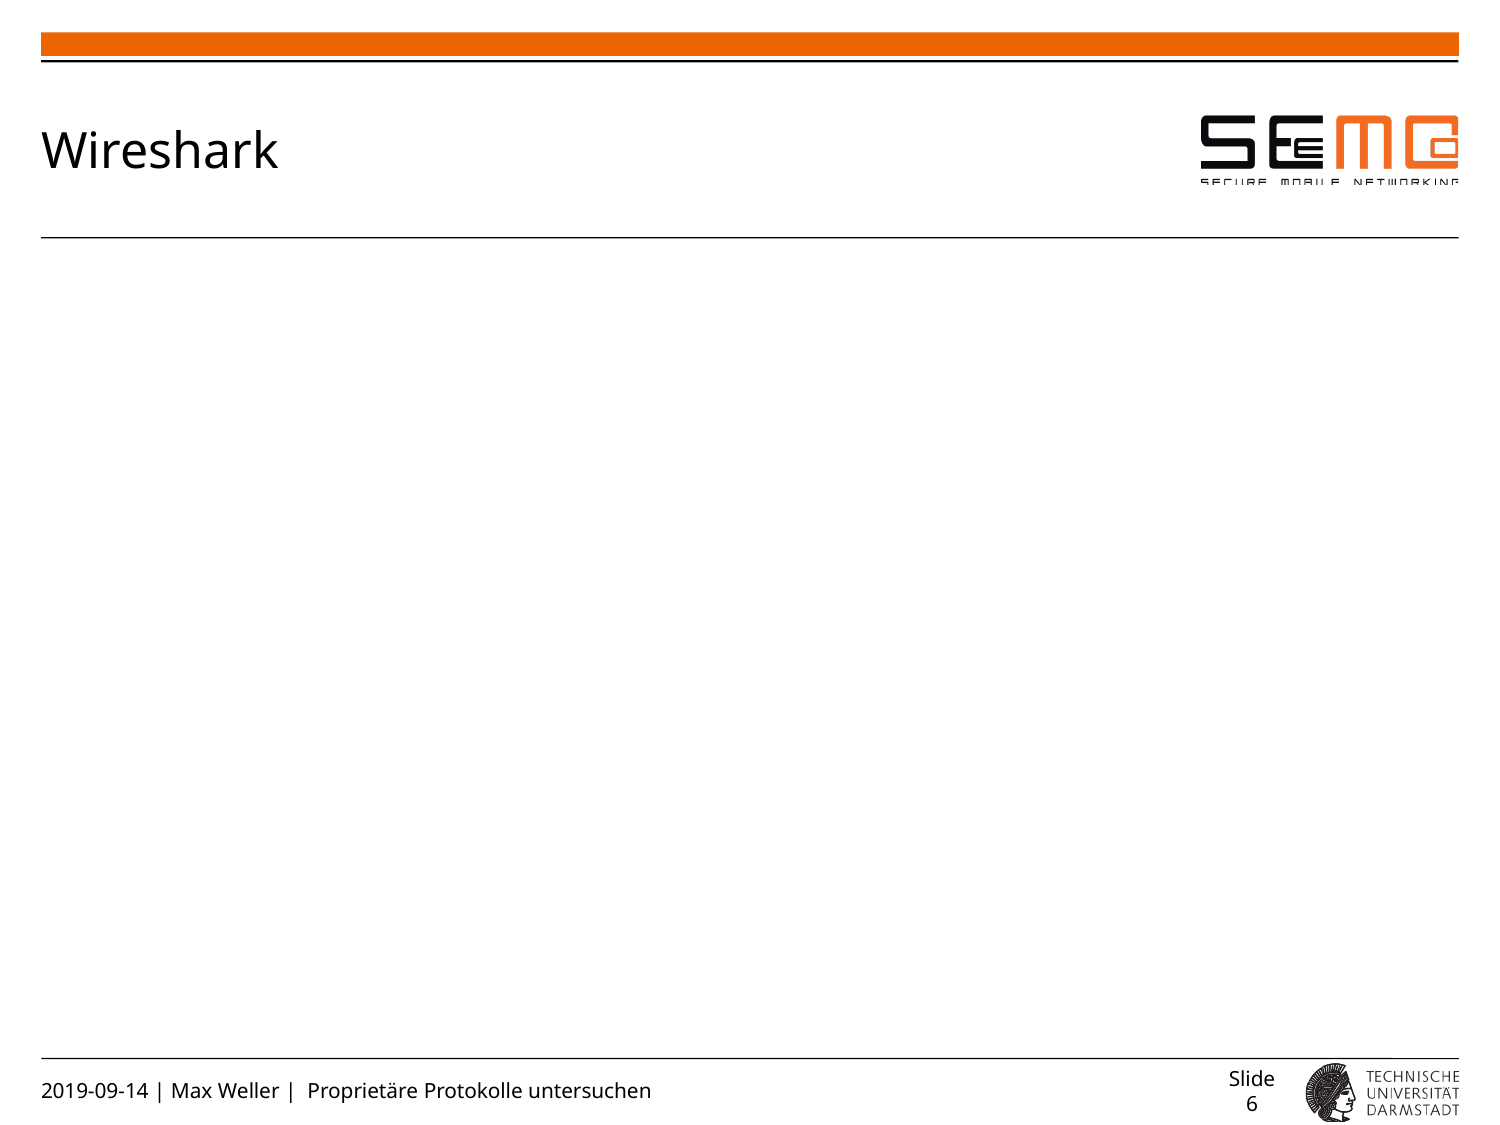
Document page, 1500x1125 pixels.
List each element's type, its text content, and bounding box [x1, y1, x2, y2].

title Wireshark [41, 80, 1164, 218]
